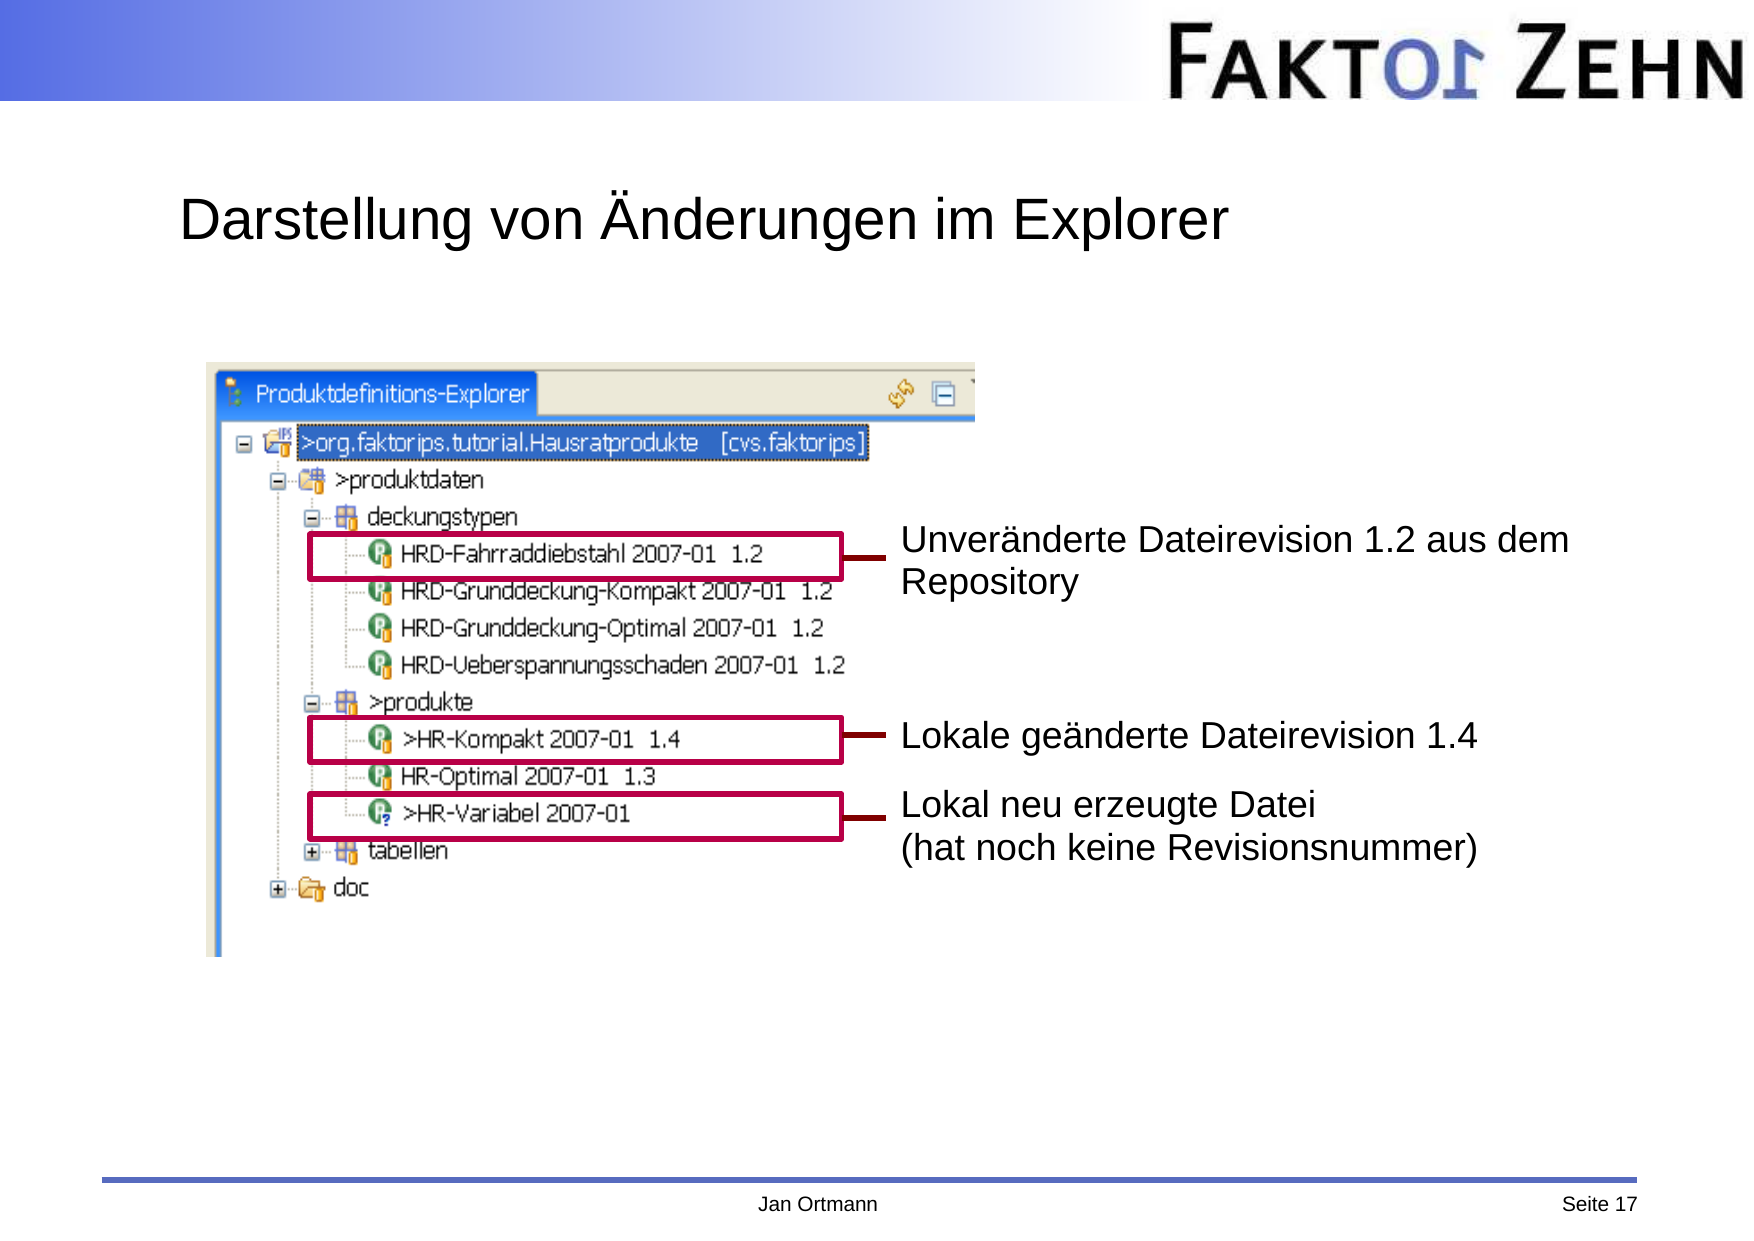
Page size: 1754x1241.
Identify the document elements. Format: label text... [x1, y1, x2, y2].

picture [206, 362, 975, 957]
picture [1162, 7, 1752, 100]
title Darstellung von Änderungen im Explorer [179, 142, 1576, 296]
text_box Unveränderte Dateirevision 1.2 aus dem Repository [900, 518, 1581, 603]
text_box Lokal neu erzeugte Datei (hat noch keine Revisionsnummer) [900, 783, 1479, 869]
text_box Lokale geänderte Dateirevision 1.4 [900, 714, 1479, 757]
